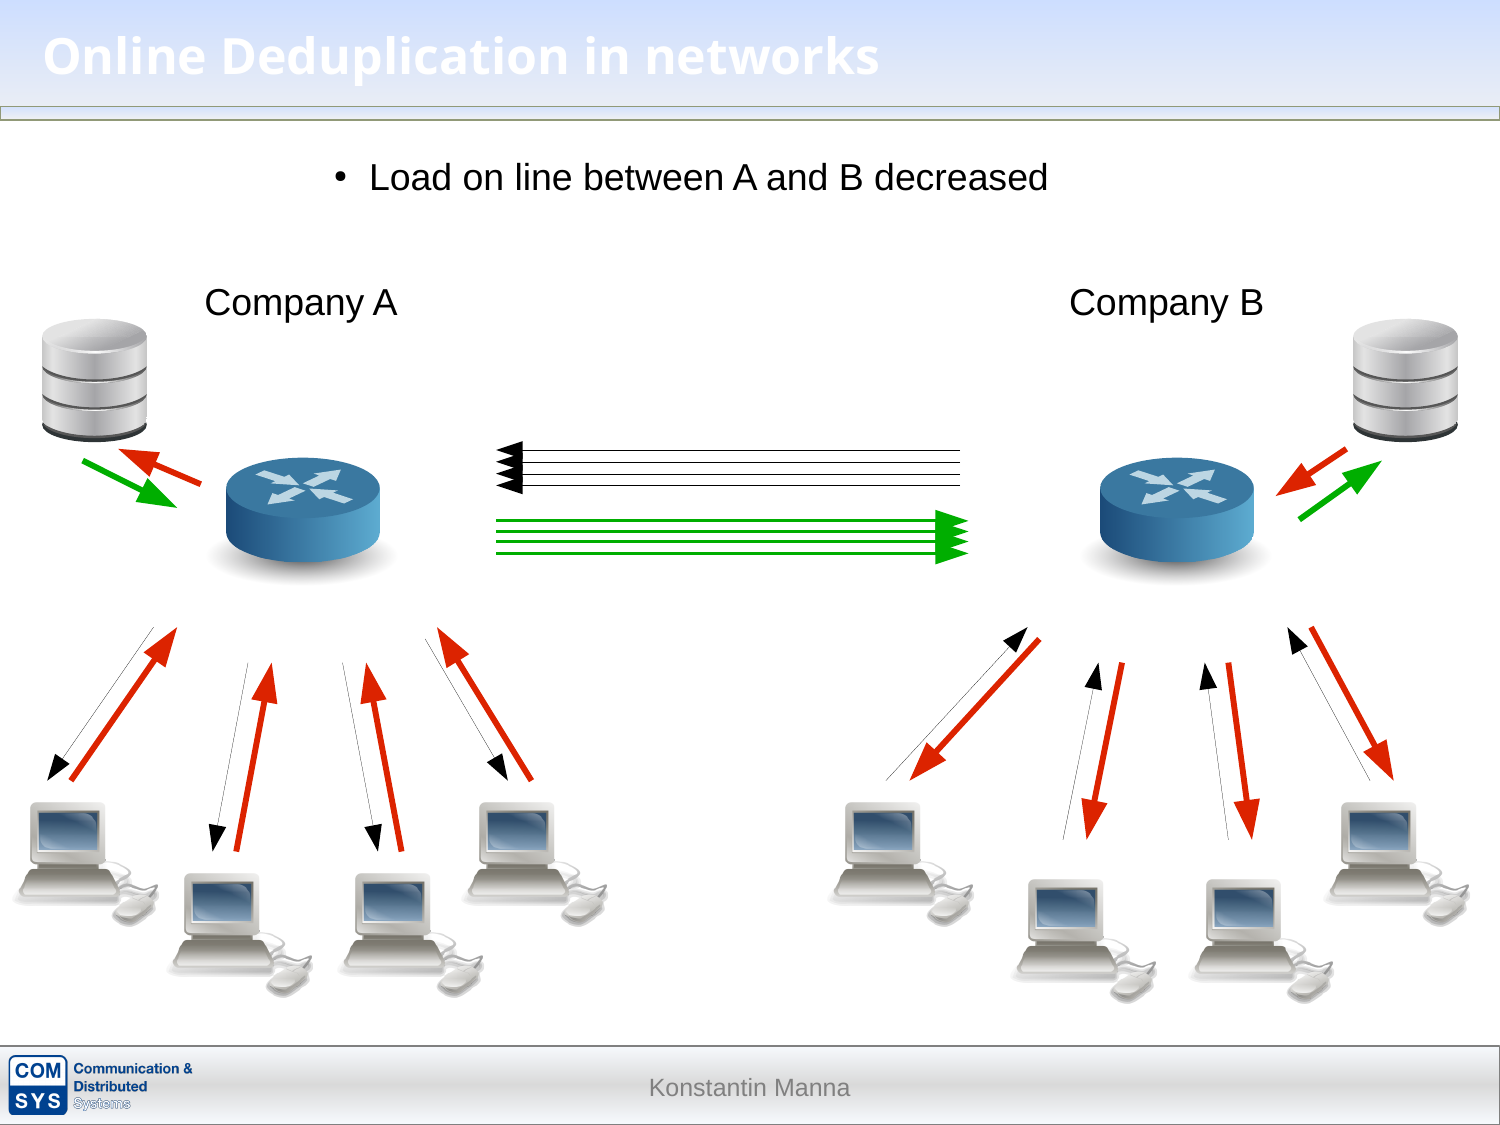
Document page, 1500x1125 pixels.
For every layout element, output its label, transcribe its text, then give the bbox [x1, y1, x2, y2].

picture [826, 780, 975, 929]
picture [11, 780, 160, 929]
text_box Load on line between A and B decreased [318, 149, 1241, 207]
picture [1187, 780, 1471, 1006]
text_box Company A Company B [0, 273, 1500, 331]
picture [1009, 857, 1158, 1006]
picture [1062, 401, 1300, 639]
title Online Deduplication in networks [27, 16, 1464, 92]
picture [1346, 318, 1465, 449]
picture [336, 780, 609, 1000]
picture [165, 851, 313, 1000]
picture [188, 401, 426, 639]
picture [35, 318, 154, 449]
